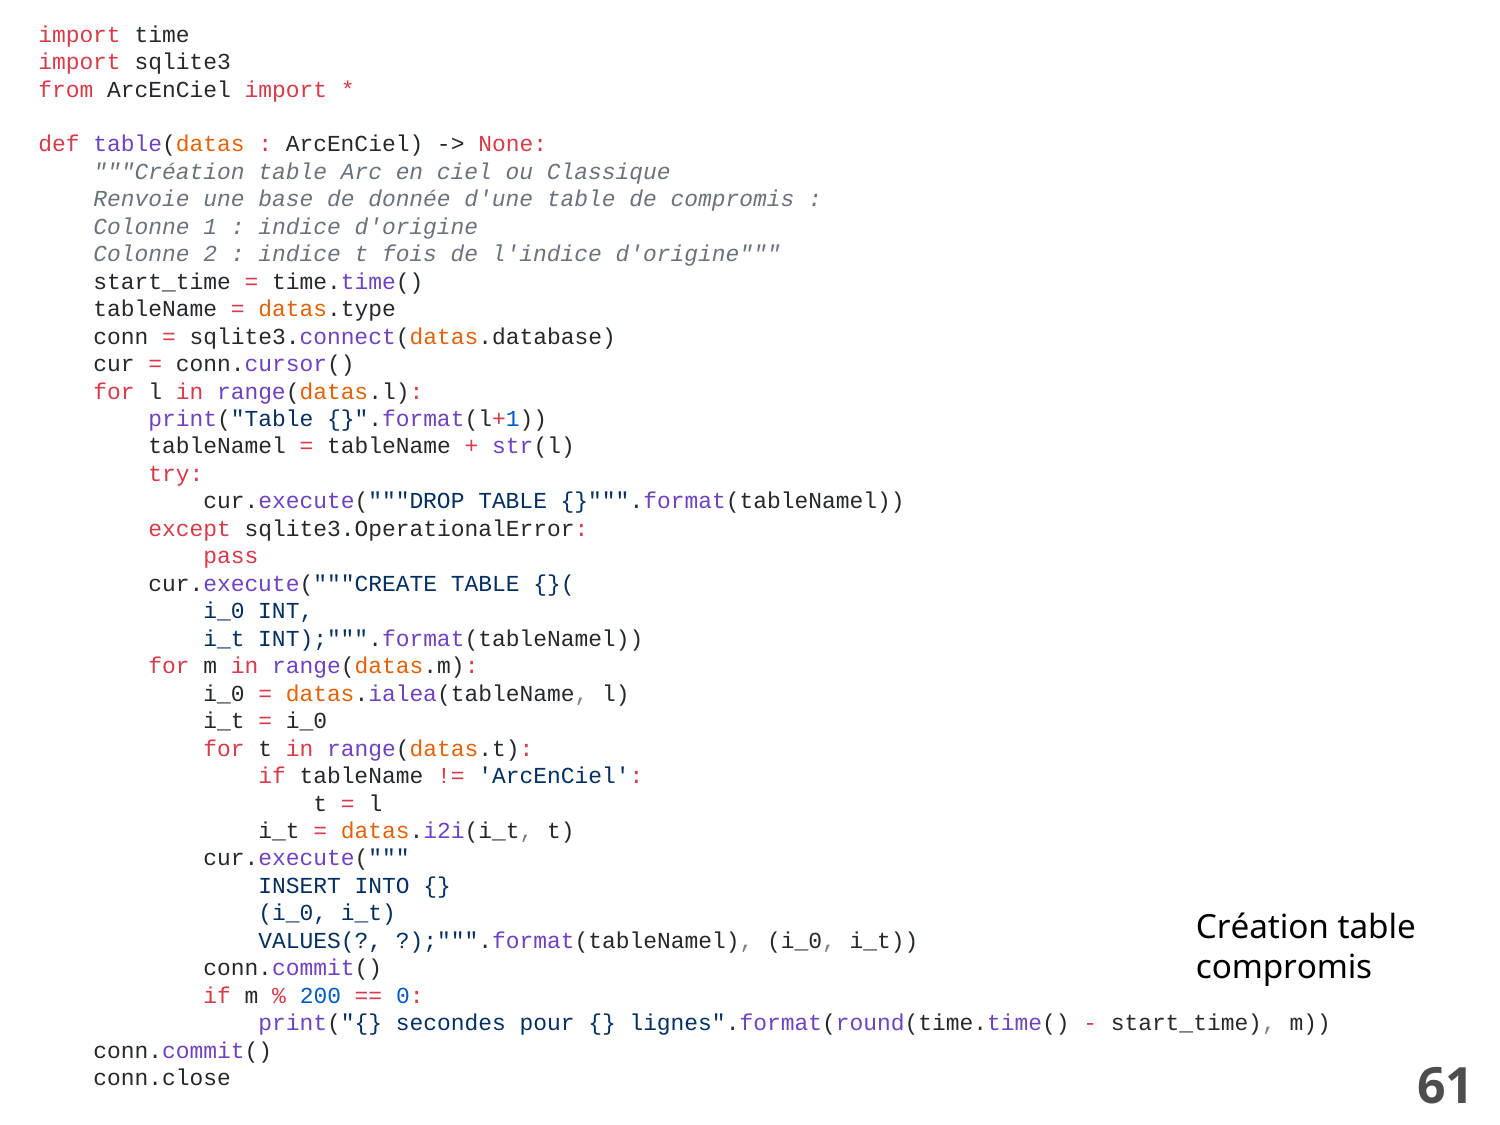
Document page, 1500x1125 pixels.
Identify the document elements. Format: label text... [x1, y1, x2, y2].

text_box <numéro> [1417, 1054, 1500, 1109]
text_box import time import sqlite3 from ArcEnCiel import * def table(datas : ArcEnCiel) -> None: """Création table Arc en ciel ou Classique Renvoie une base de donnée d'une table de compromis : Colonne 1 : indice d'origine Colonne 2 : indice t fois de l'indice d'origine""" start_time = time.time() tableName = datas.type conn = sqlite3.connect(datas.database) cur = conn.cursor() for l in range(datas.l): print("Table {}".format(l+1)) tableNamel = tableName + str(l) try: cur.execute("""DROP TABLE {}""".format(tableNamel)) except sqlite3.OperationalError: pass cur.execute("""CREATE TABLE {}( i_0 INT, i_t INT);""".format(tableNamel)) for m in range(datas.m): i_0 = datas.ialea(tableName, l) i_t = i_0 for t in range(datas.t): if tableName != 'ArcEnCiel': t = l i_t = datas.i2i(i_t, t) cur.execute(""" INSERT INTO {} (i_0, i_t) VALUES(?, ?);""".format(tableNamel), (i_0, i_t)) conn.commit() if m % 200 == 0: print("{} secondes pour {} lignes".format(round(time.time() - start_time), m)) conn.commit() conn.close [23, 11, 1477, 1111]
text_box Création table compromis [1181, 897, 1500, 1033]
